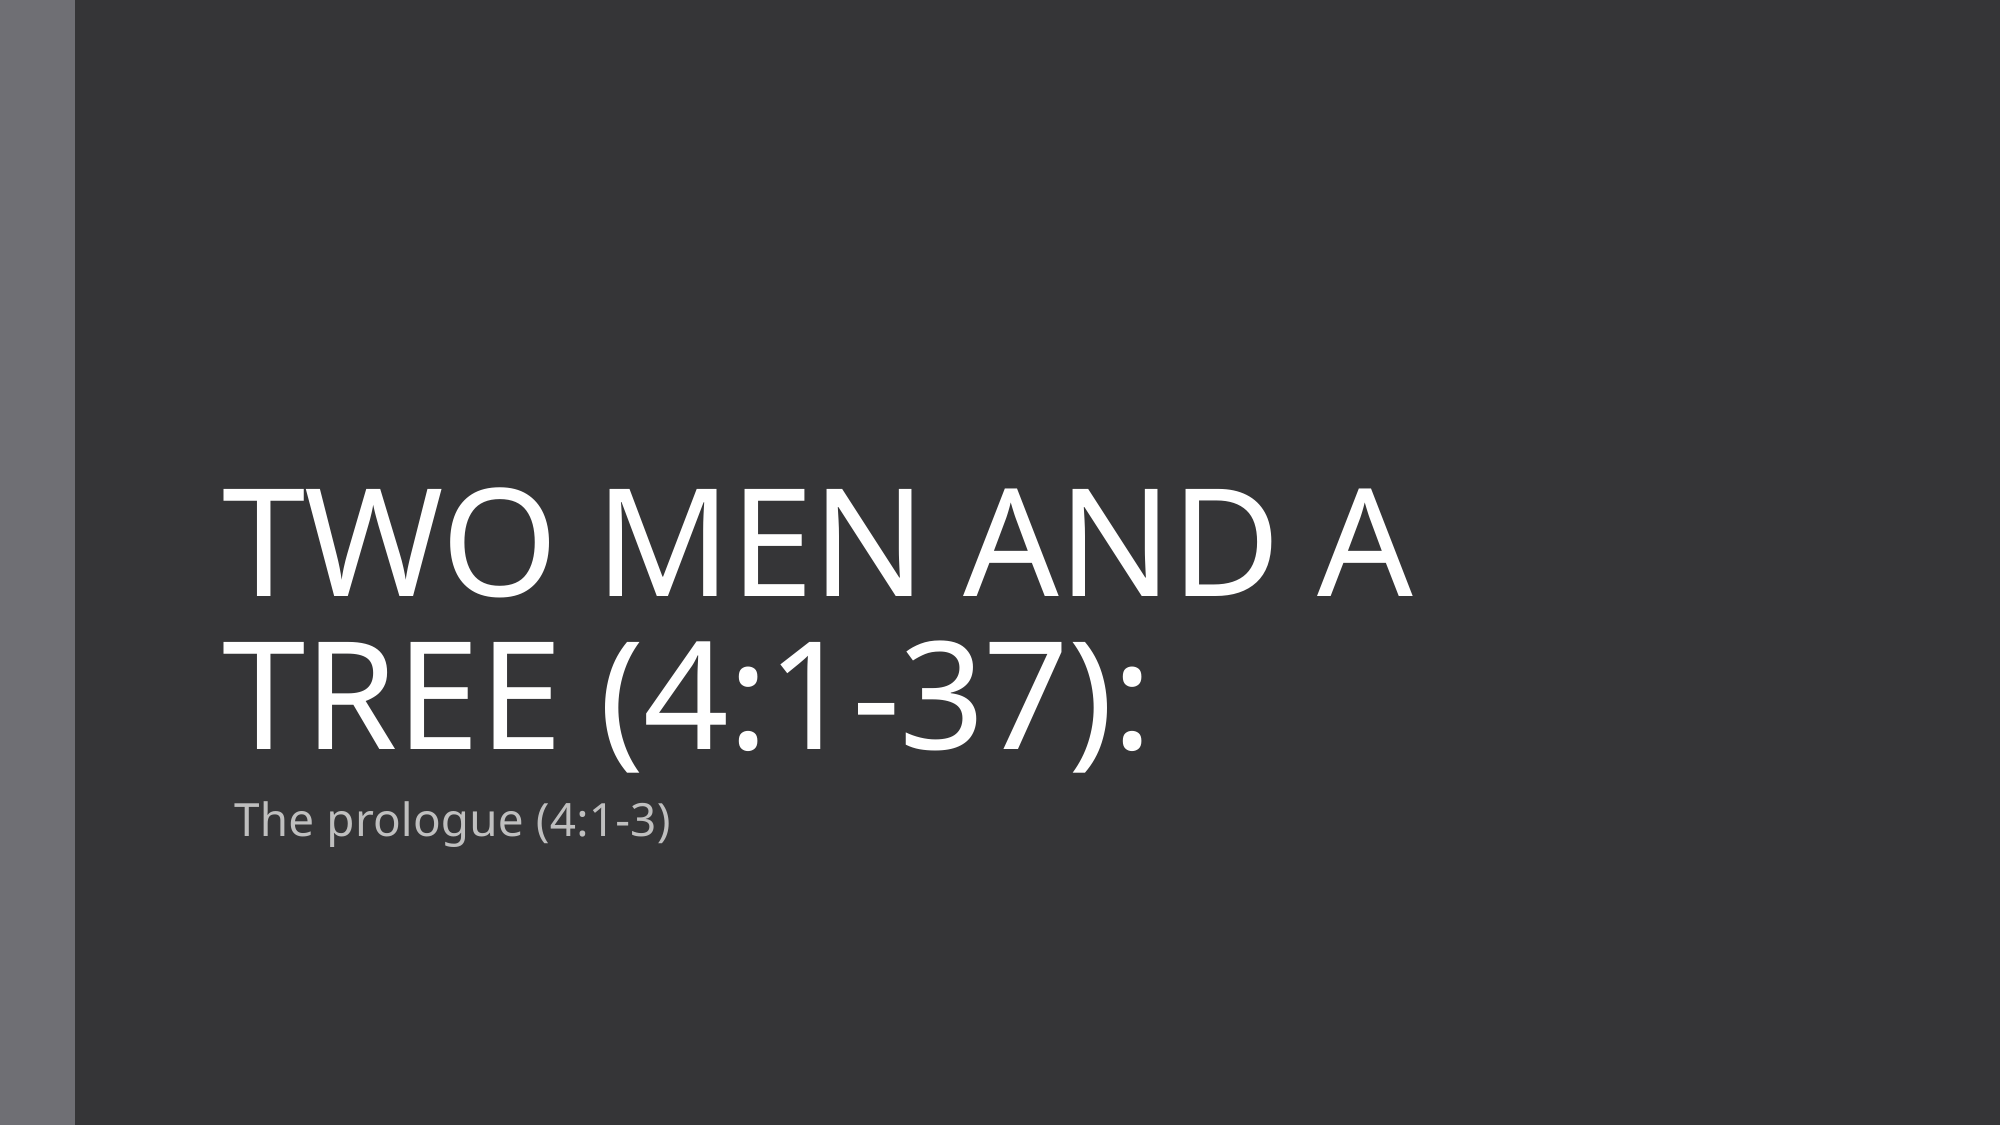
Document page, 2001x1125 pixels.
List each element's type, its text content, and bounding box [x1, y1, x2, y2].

subtitle The prologue (4:1-3) [206, 787, 1752, 1066]
title TWO MEN AND A TREE (4:1-37): [206, 124, 1752, 787]
